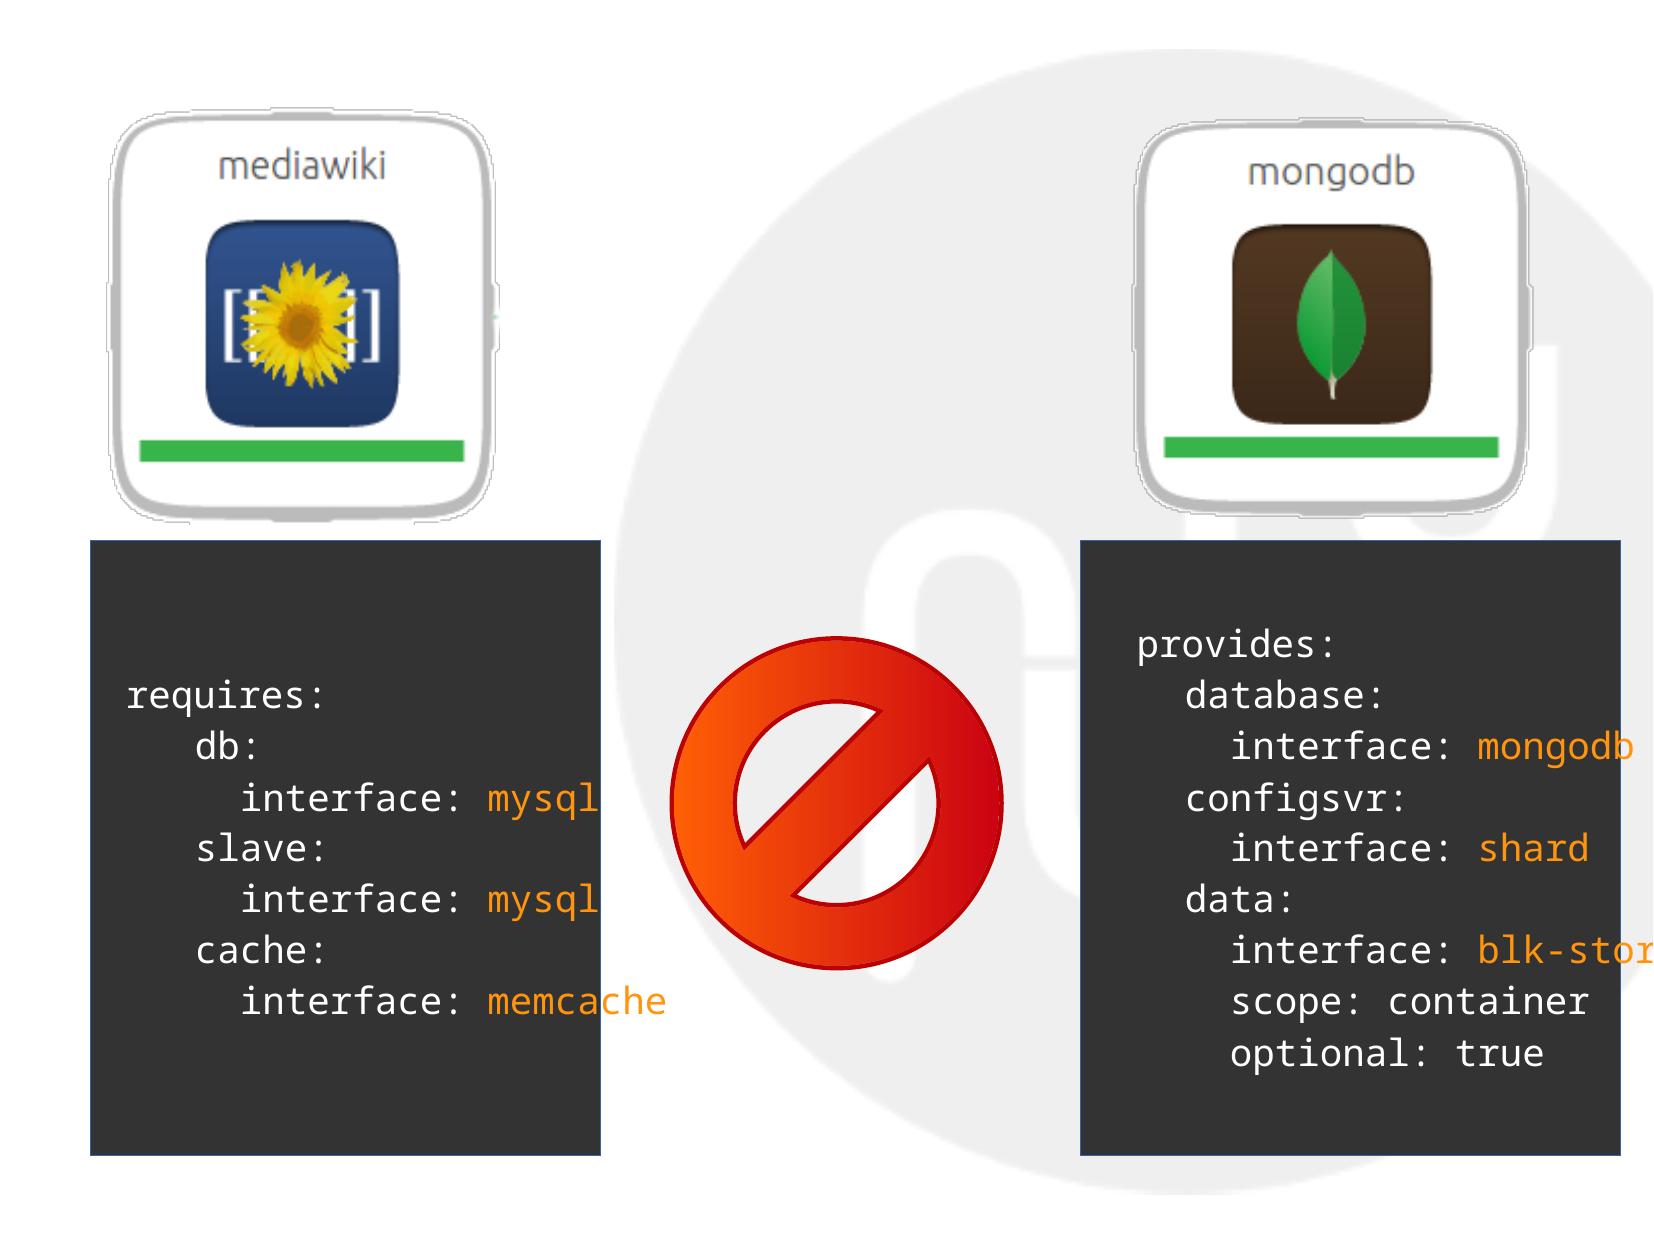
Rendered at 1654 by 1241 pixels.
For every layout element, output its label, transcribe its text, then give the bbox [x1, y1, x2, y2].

text_box provides: database: interface: mongodb configsvr: interface: shard data: interface: blk-storage scope: container optional: true [1080, 540, 1621, 1156]
text_box requires: db: interface: mysql slave: interface: mysql cache: interface: memcache [90, 540, 601, 1156]
picture [600, 49, 1654, 1195]
picture [105, 104, 506, 526]
